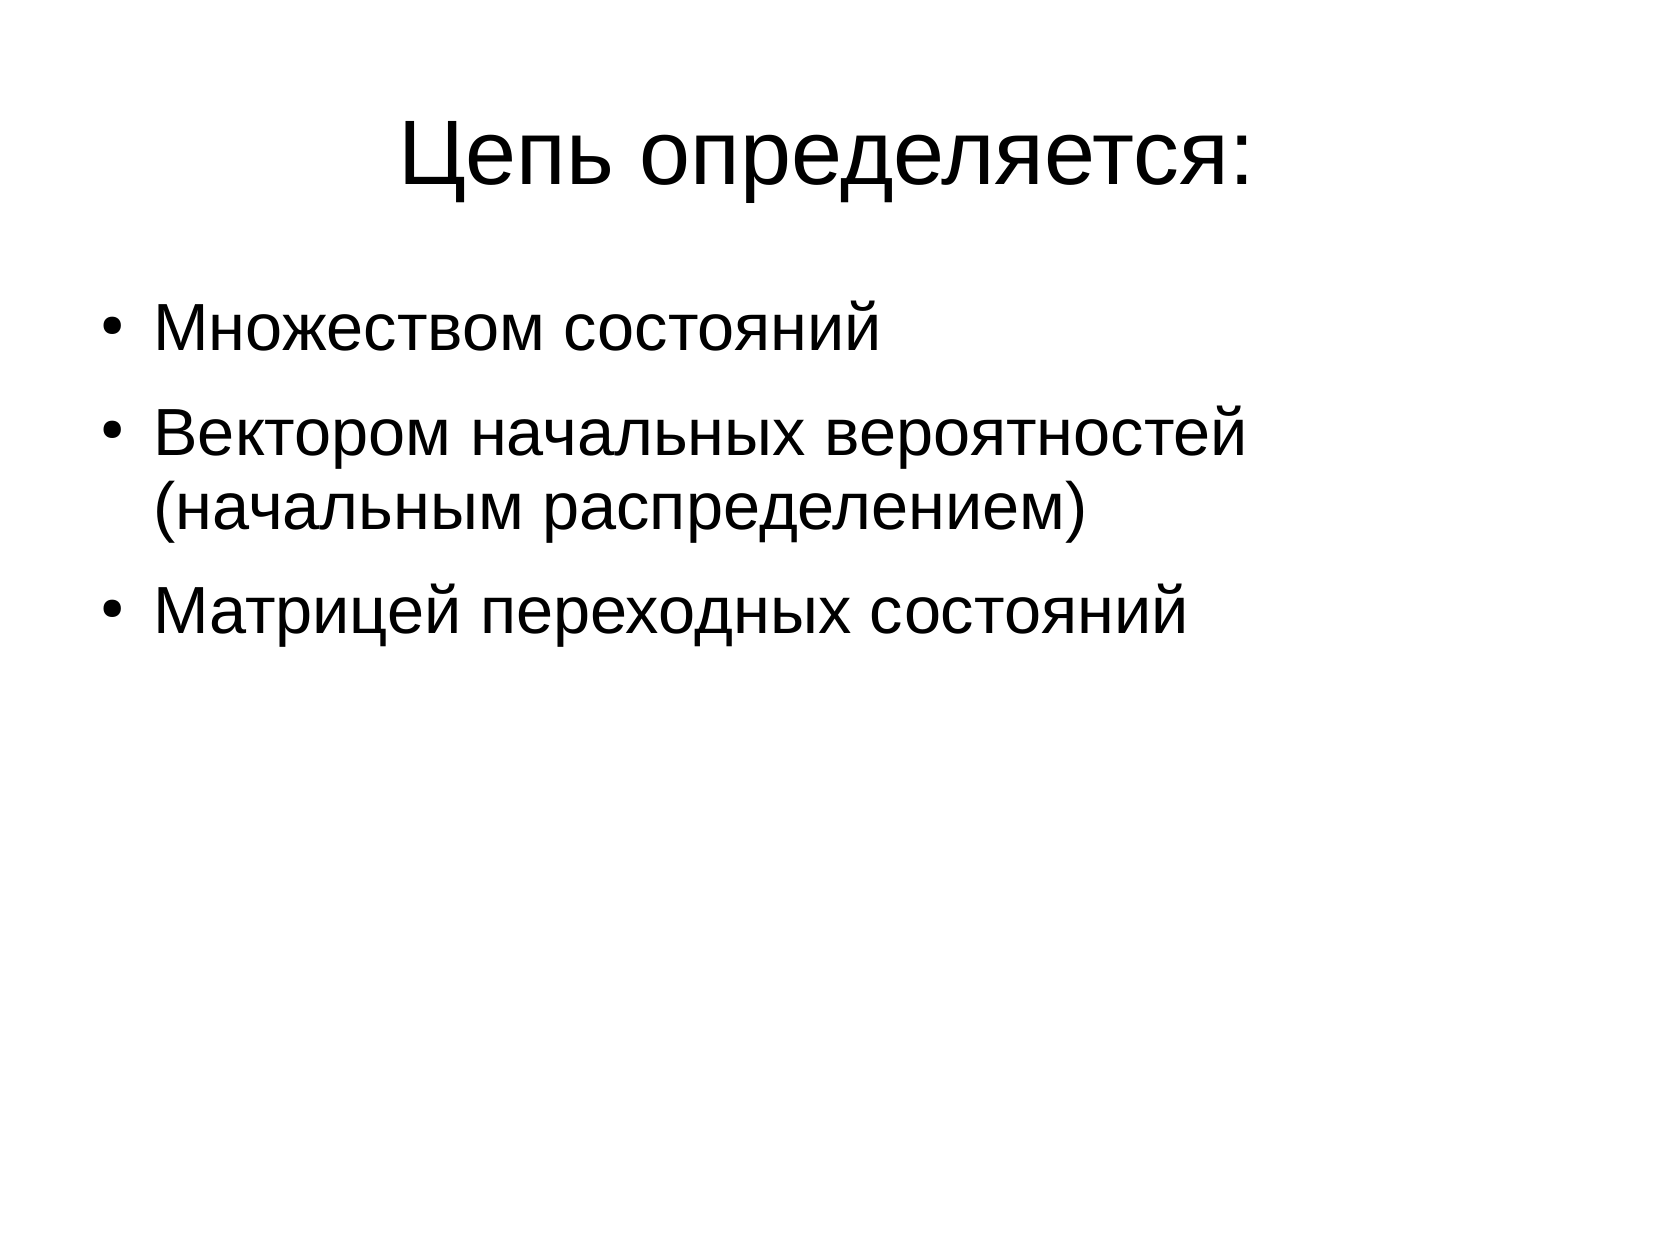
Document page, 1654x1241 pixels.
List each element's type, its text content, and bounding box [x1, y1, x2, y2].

list Множеством состояний Вектором начальных вероятностей (начальным распределением) Матрицей переходных состояний [82, 290, 1571, 1010]
title Цепь определяется: [82, 49, 1571, 257]
